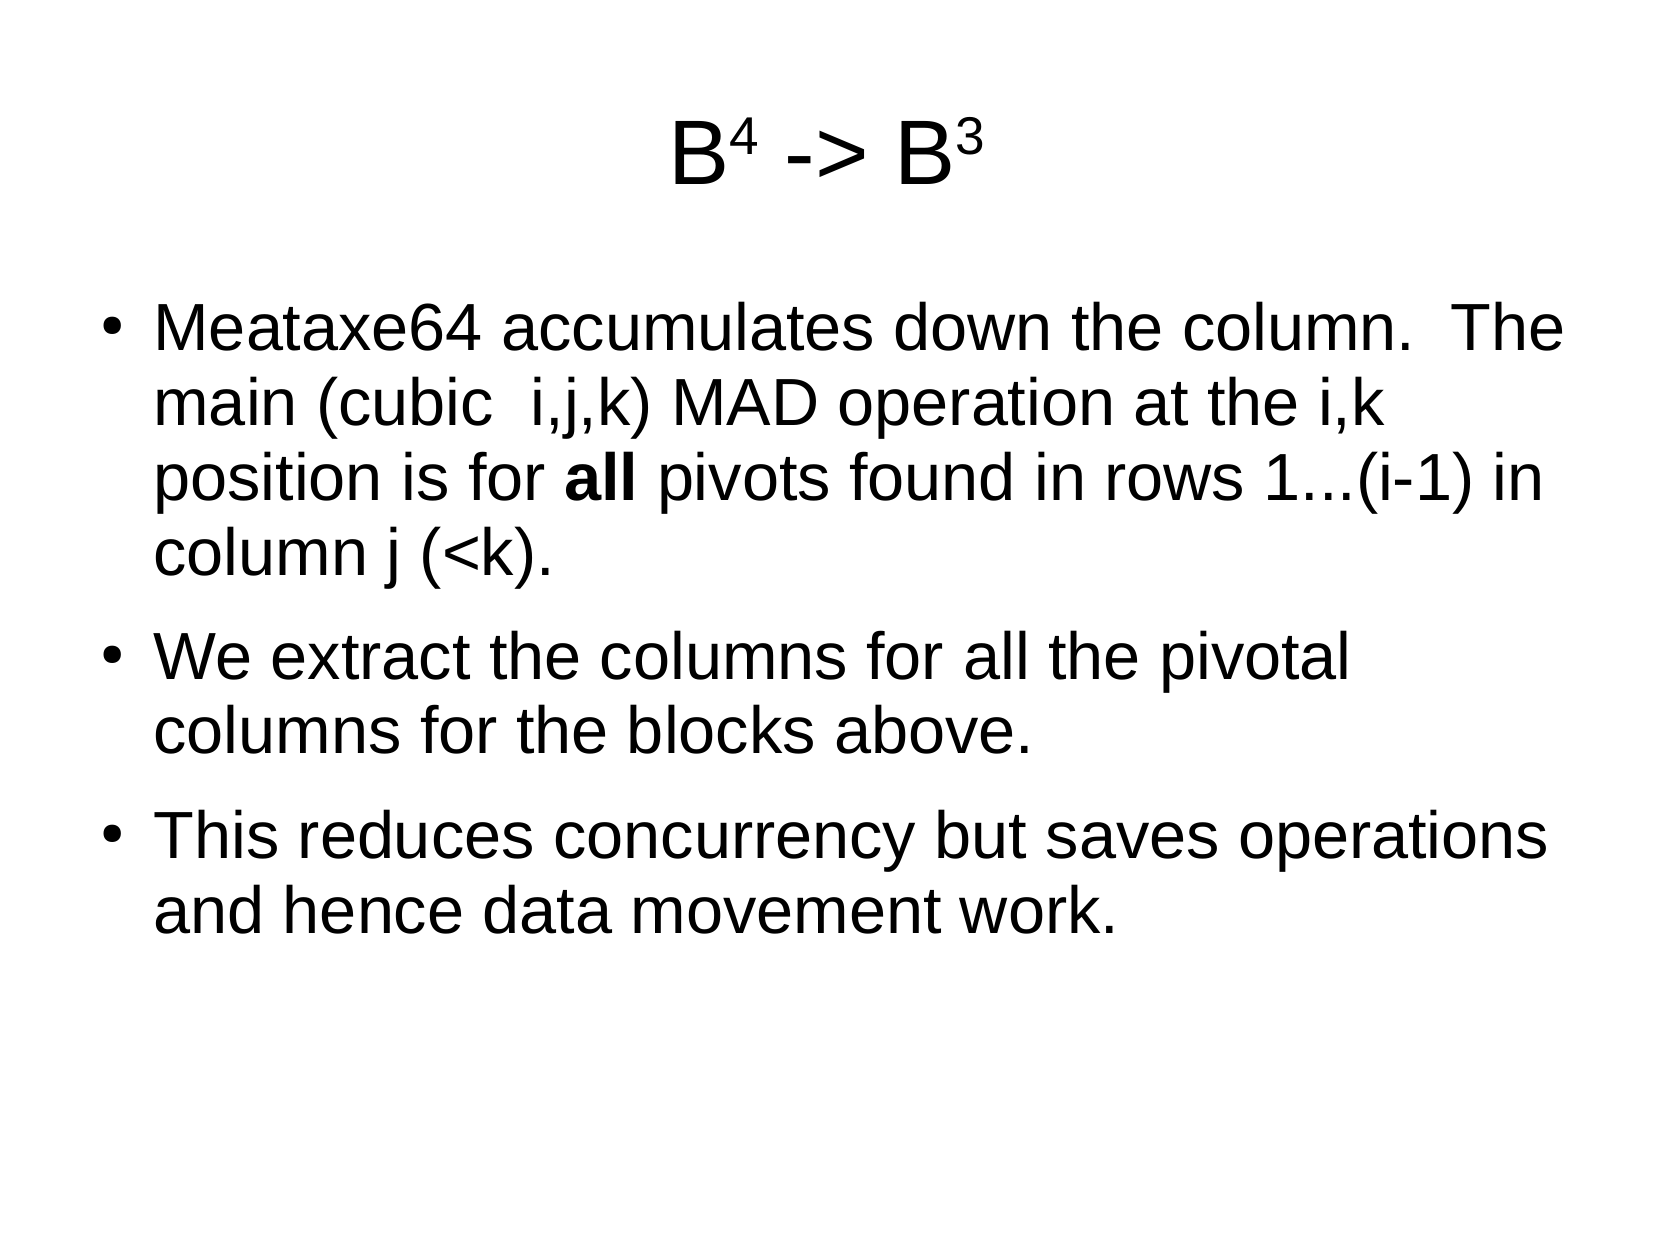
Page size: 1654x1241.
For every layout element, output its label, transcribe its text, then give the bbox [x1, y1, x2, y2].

list Meataxe64 accumulates down the column. The main (cubic i,j,k) MAD operation at the i,k position is for all pivots found in rows 1...(i-1) in column j (<k). We extract the columns for all the pivotal columns for the blocks above. This reduces concurrency but saves operations and hence data movement work. [82, 290, 1571, 1109]
title B4 -> B3 [82, 49, 1571, 257]
